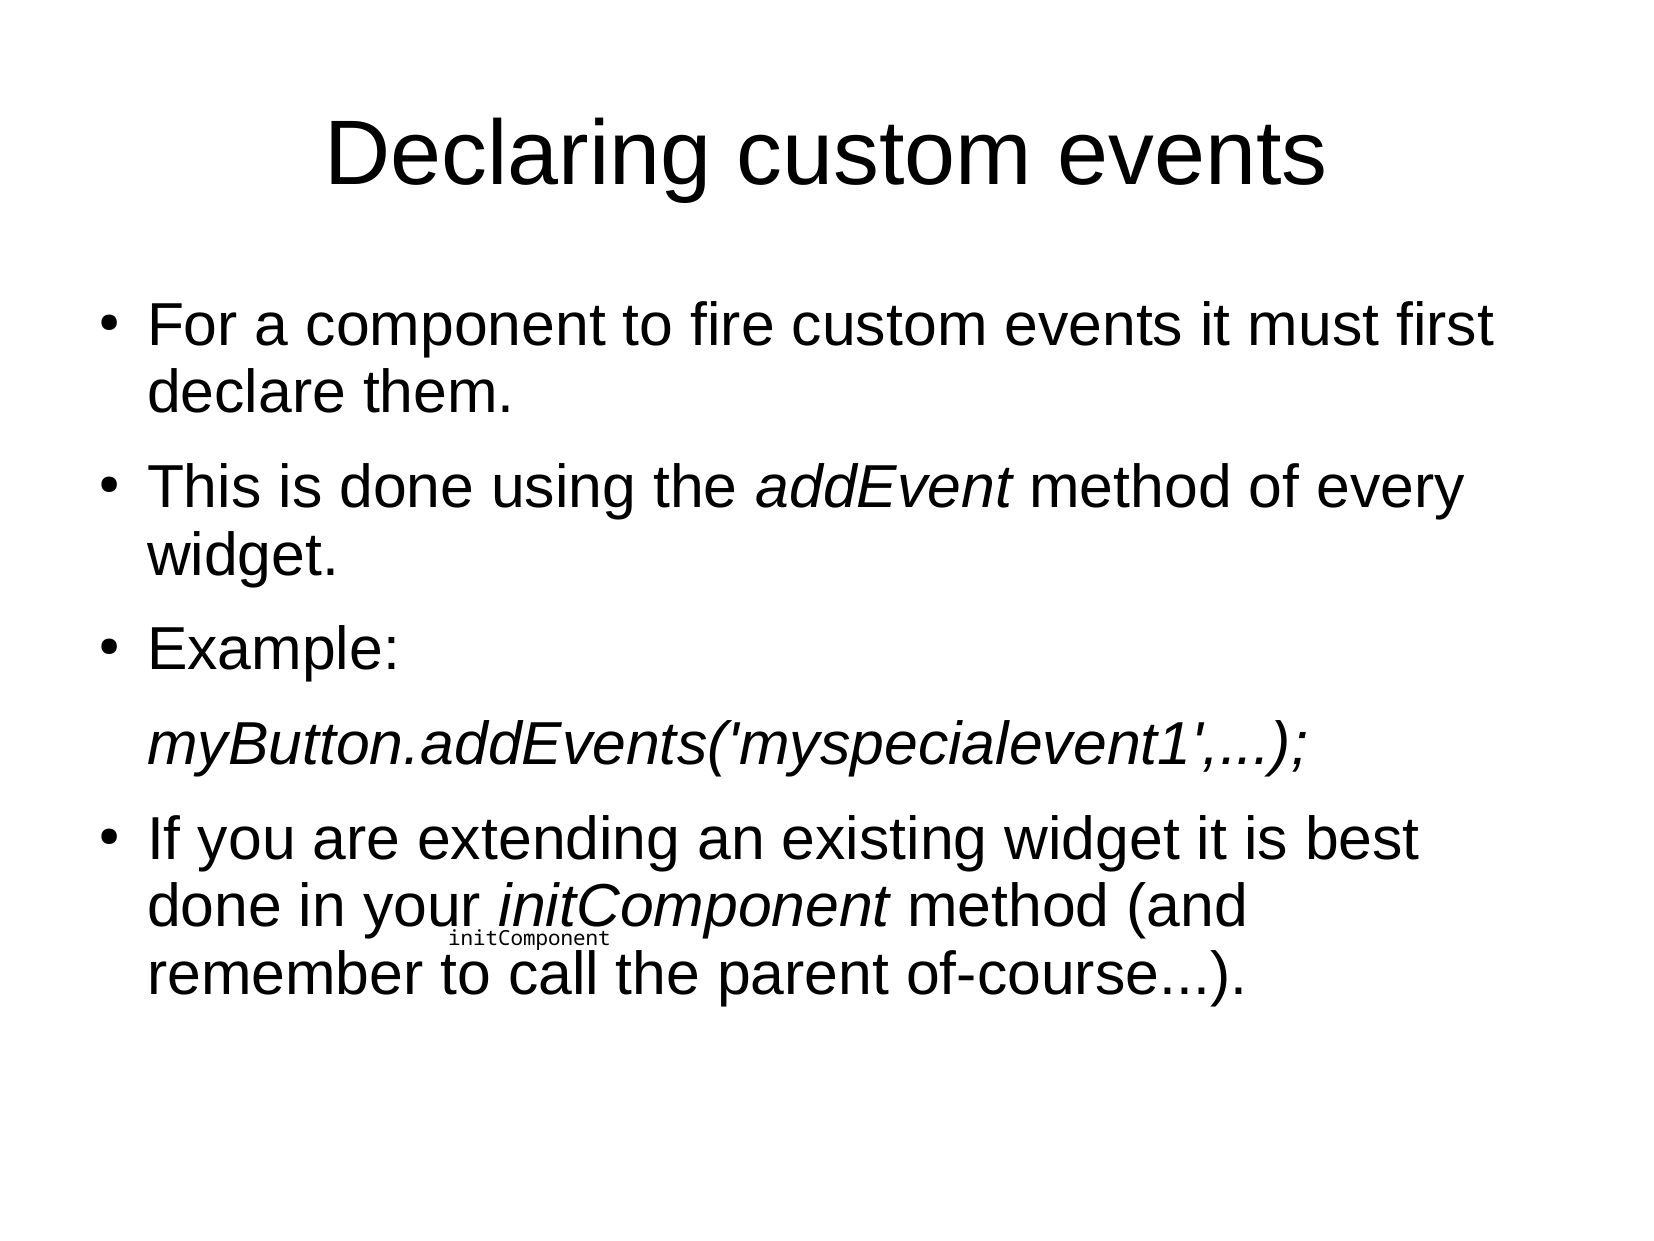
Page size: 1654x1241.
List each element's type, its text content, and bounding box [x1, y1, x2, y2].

title Declaring custom events [82, 49, 1571, 257]
list For a component to fire custom events it must first declare them. This is done using the addEvent method of every widget. Example: myButton.addEvents('myspecialevent1',...); If you are extending an existing widget it is best done in your initComponent method (and remember to call the parent of-course...). [82, 290, 1538, 1010]
text_box initComponent [433, 915, 626, 955]
